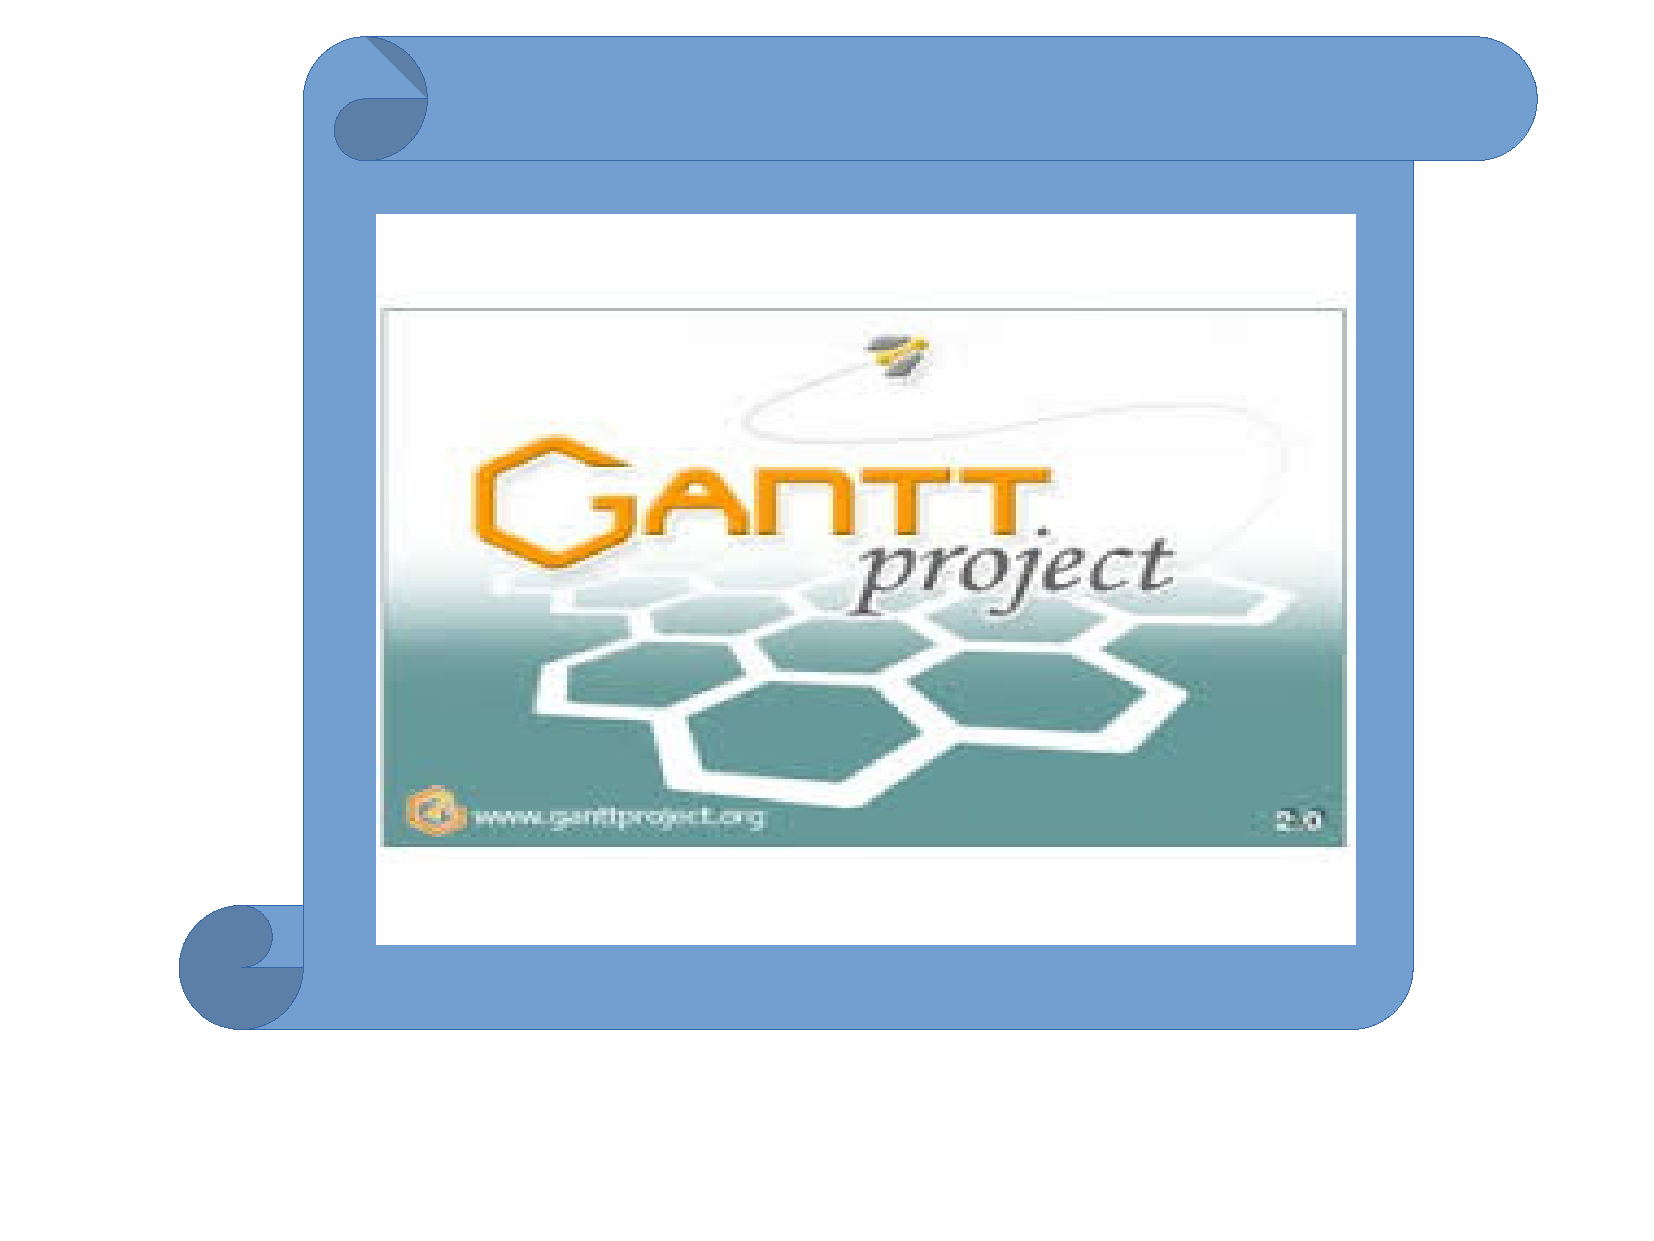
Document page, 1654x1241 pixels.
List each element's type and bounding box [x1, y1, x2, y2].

picture [376, 214, 1356, 945]
text_box [179, 36, 1538, 1030]
